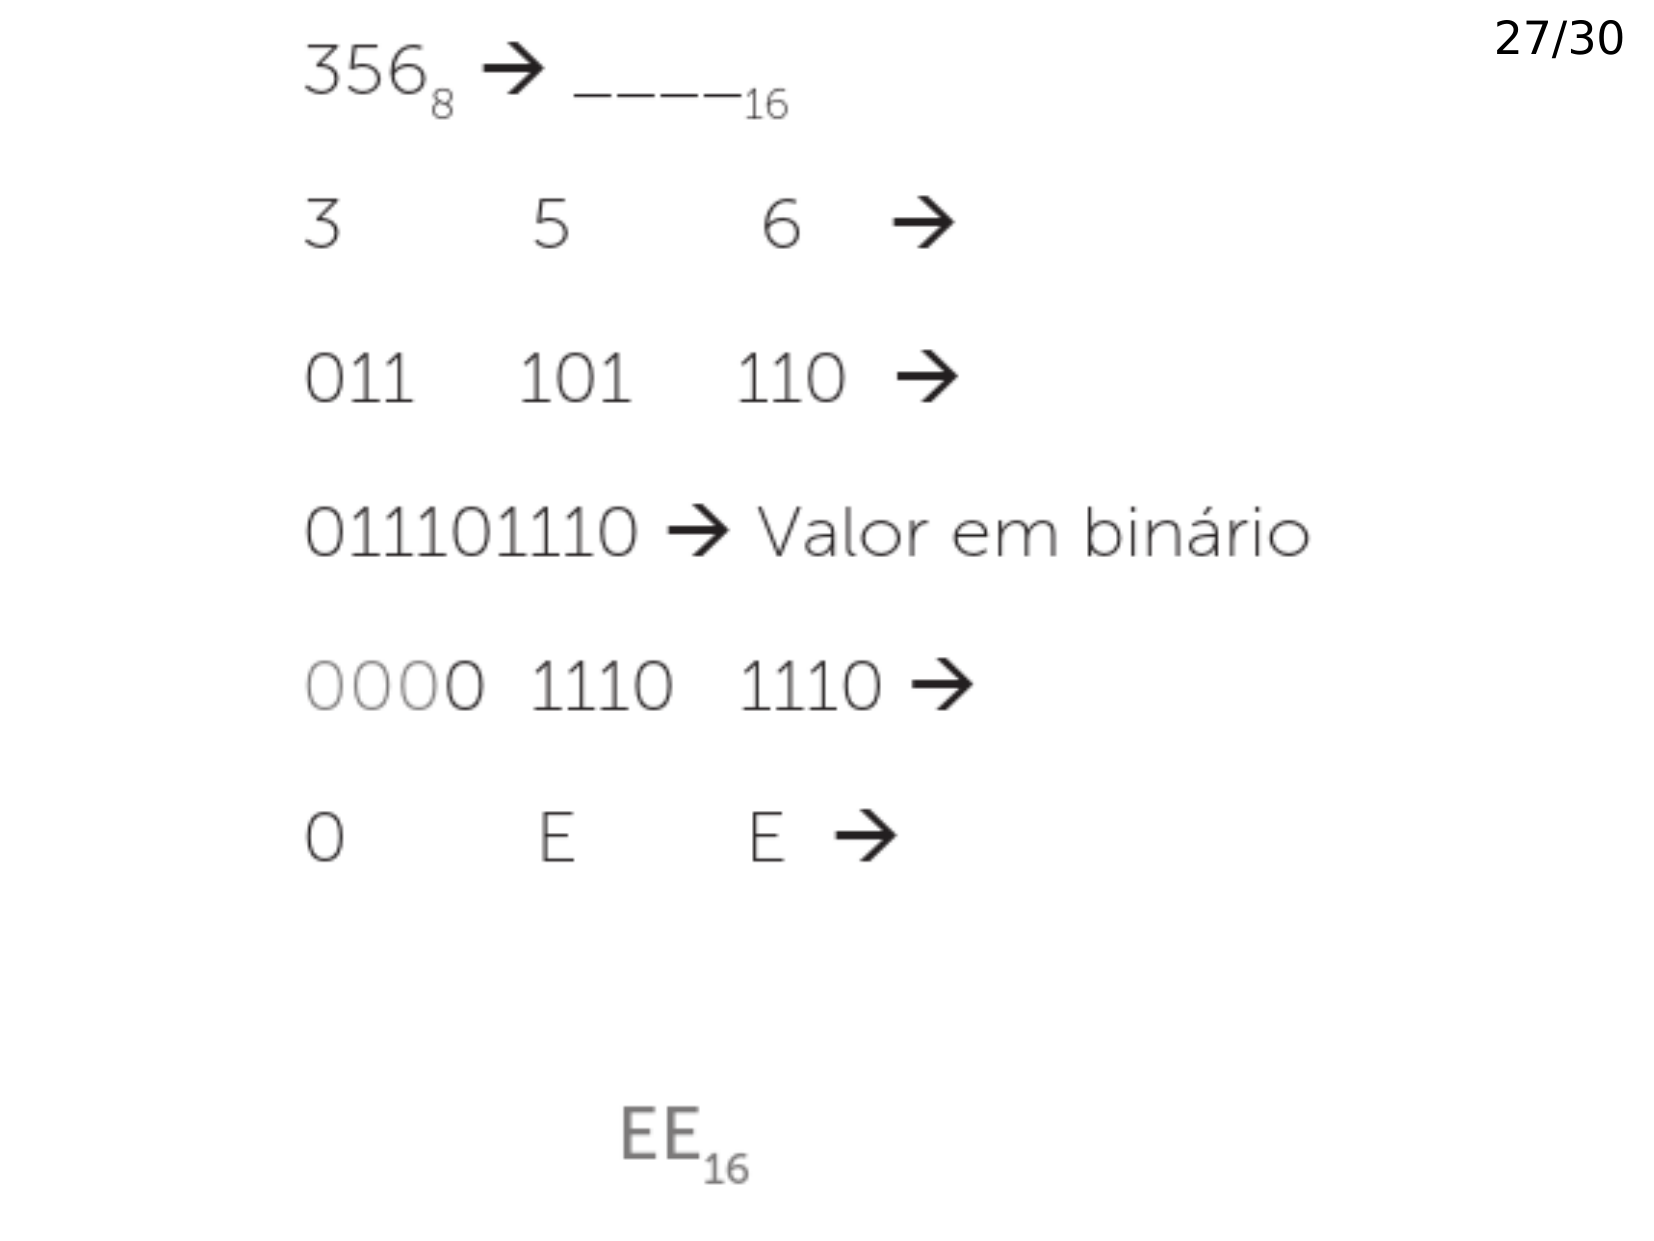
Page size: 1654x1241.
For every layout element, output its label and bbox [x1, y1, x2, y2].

picture [283, 29, 1323, 899]
picture [616, 1099, 755, 1193]
